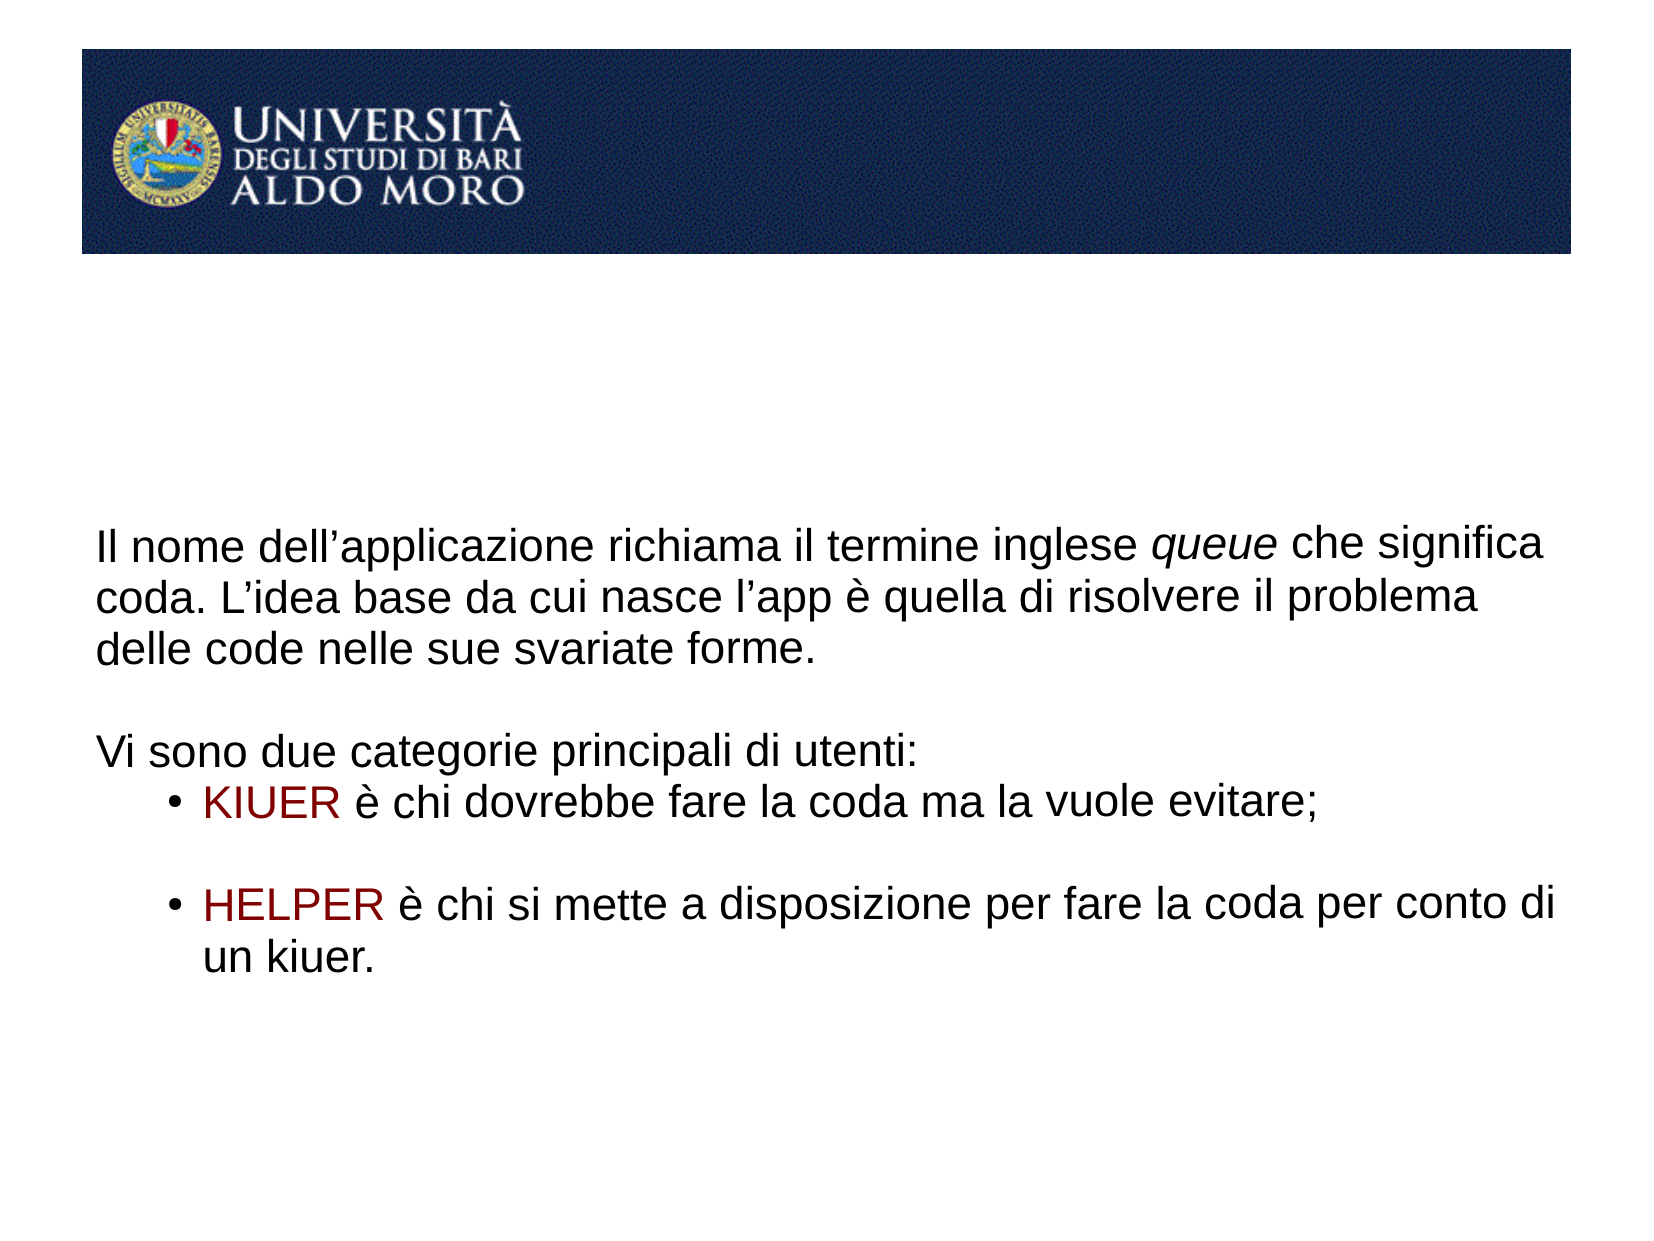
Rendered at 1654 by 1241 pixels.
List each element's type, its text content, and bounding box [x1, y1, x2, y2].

picture [82, 49, 1571, 254]
subtitle Il nome dell’applicazione richiama il termine inglese queue che significa coda. L’idea base da cui nasce l’app è quella di risolvere il problema delle code nelle sue svariate forme. Vi sono due categorie principali di utenti: KIUER è chi dovrebbe fare la coda ma la vuole evitare; HELPER è chi si mette a disposizione per fare la coda per conto di un kiuer. [94, 288, 1586, 1241]
